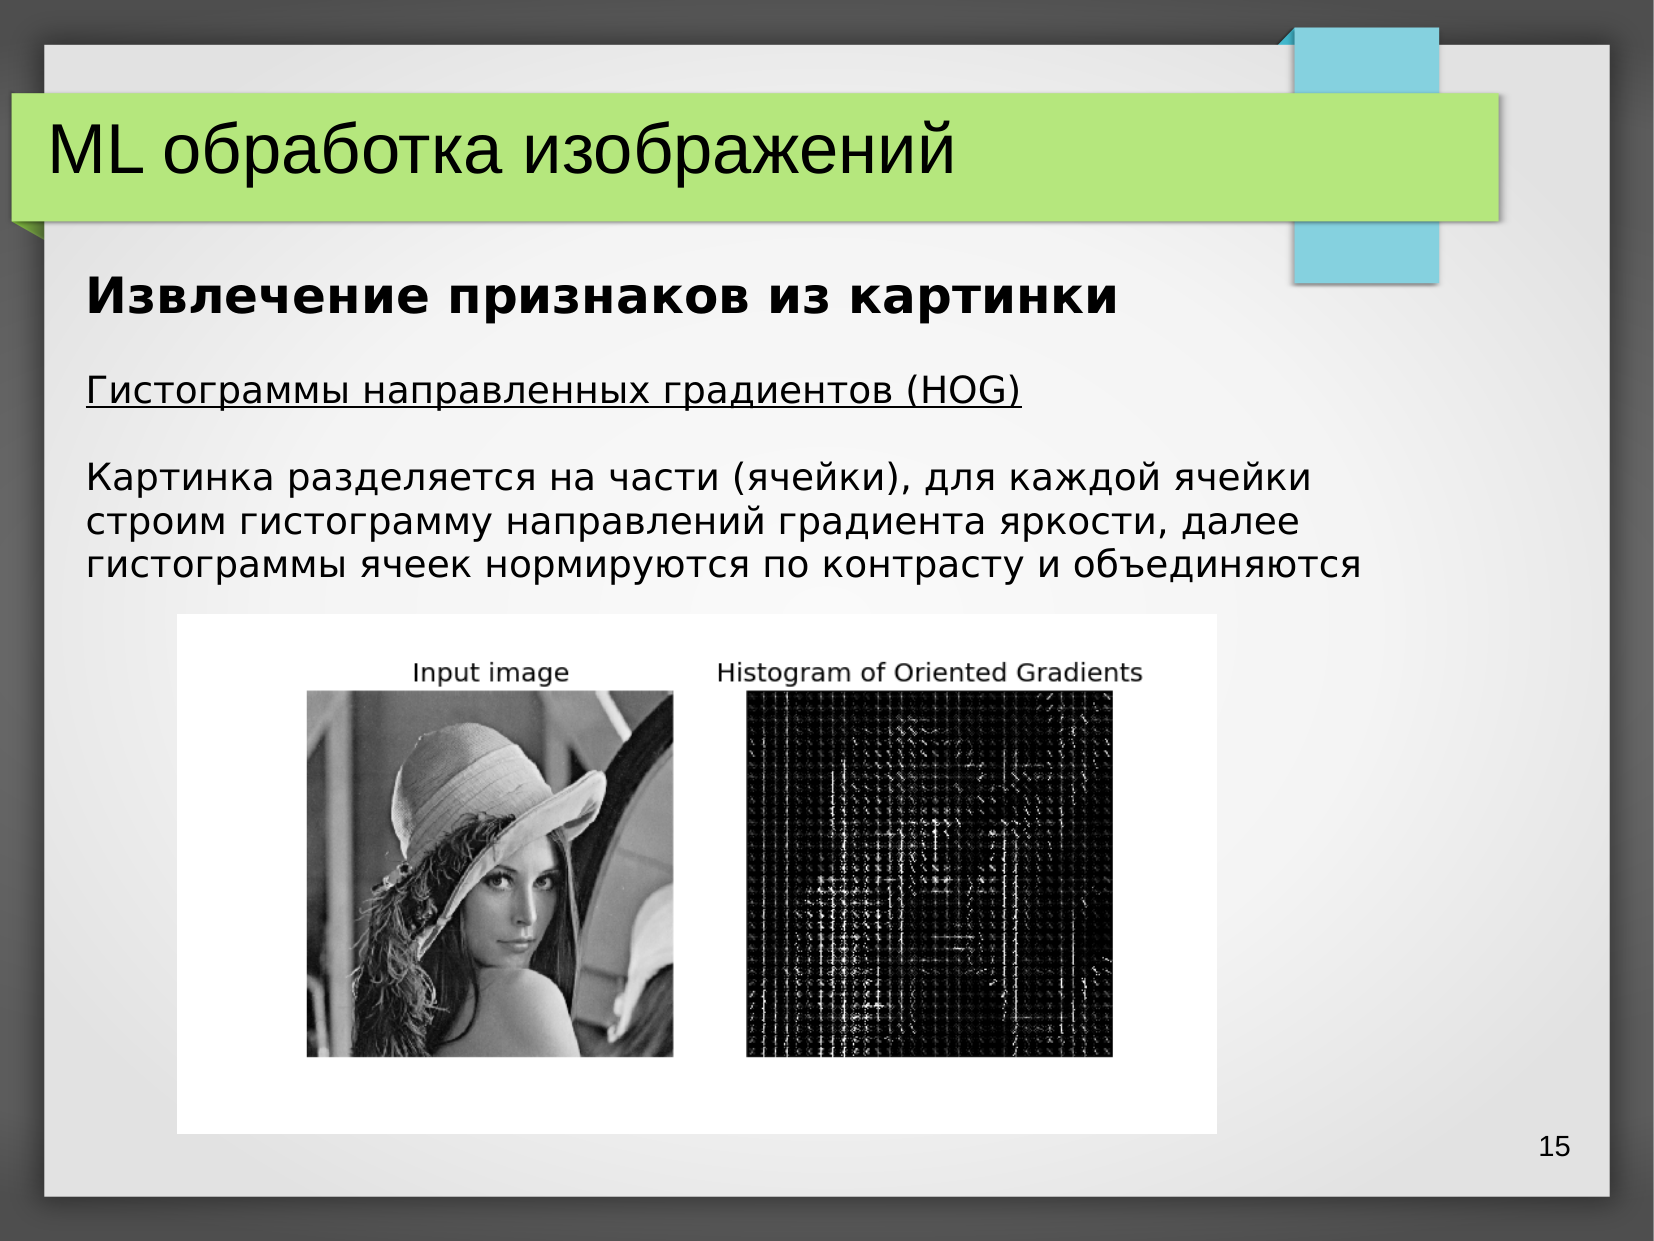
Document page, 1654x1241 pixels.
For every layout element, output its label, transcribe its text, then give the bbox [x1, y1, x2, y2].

picture [0, 0, 1654, 1241]
text_box Извлечение признаков из картинки Гистограммы направленных градиентов (HOG) Картинка разделяется на части (ячейки), для каждой ячейки строим гистограмму направлений градиента яркости, далее гистограммы ячеек нормируются по контрасту и объединяются [70, 259, 1453, 626]
title ML обработка изображений [47, 109, 1501, 189]
